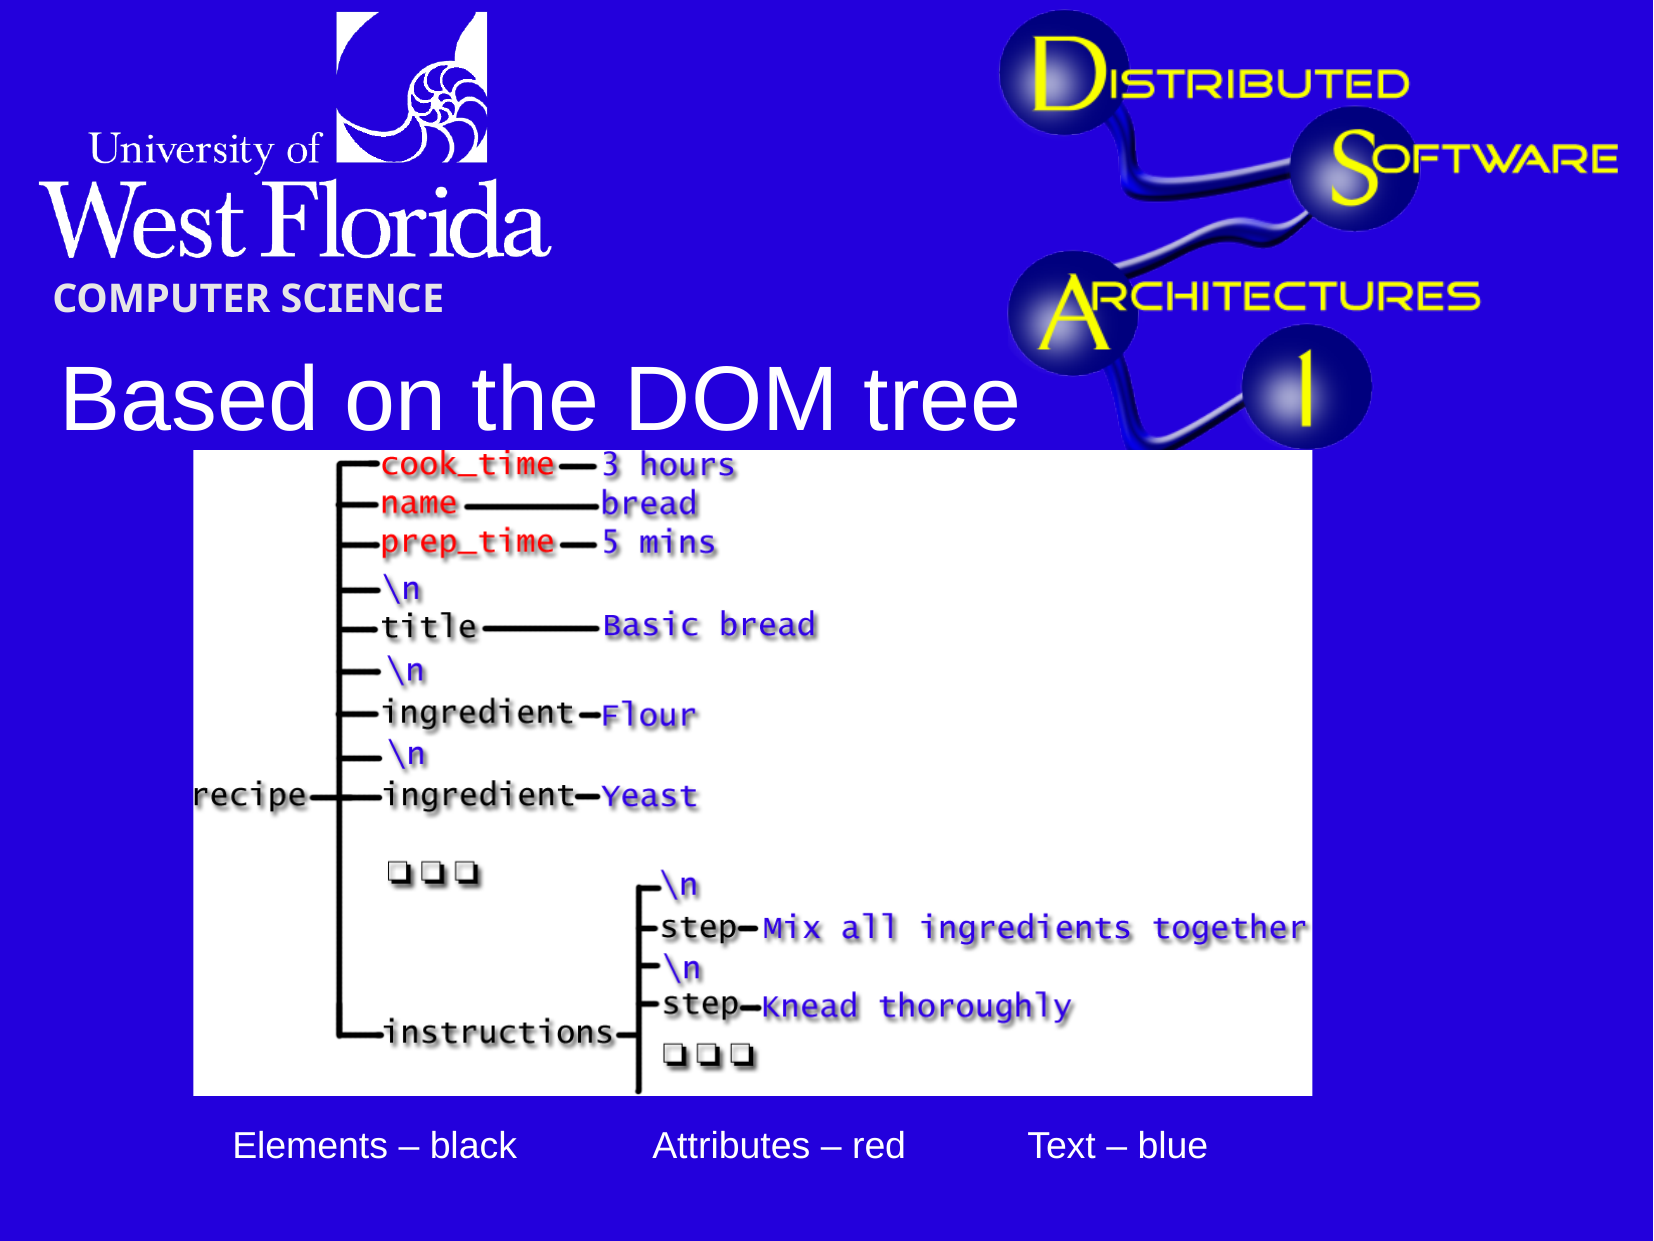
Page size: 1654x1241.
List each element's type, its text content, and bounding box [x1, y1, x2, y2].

text_box Elements – black Attributes – red Text – blue [112, 1116, 1388, 1174]
text_box COMPUTER SCIENCE [37, 262, 563, 299]
title Based on the DOM tree [0, 299, 1201, 488]
picture [193, 0, 1653, 1096]
picture [37, 0, 559, 262]
